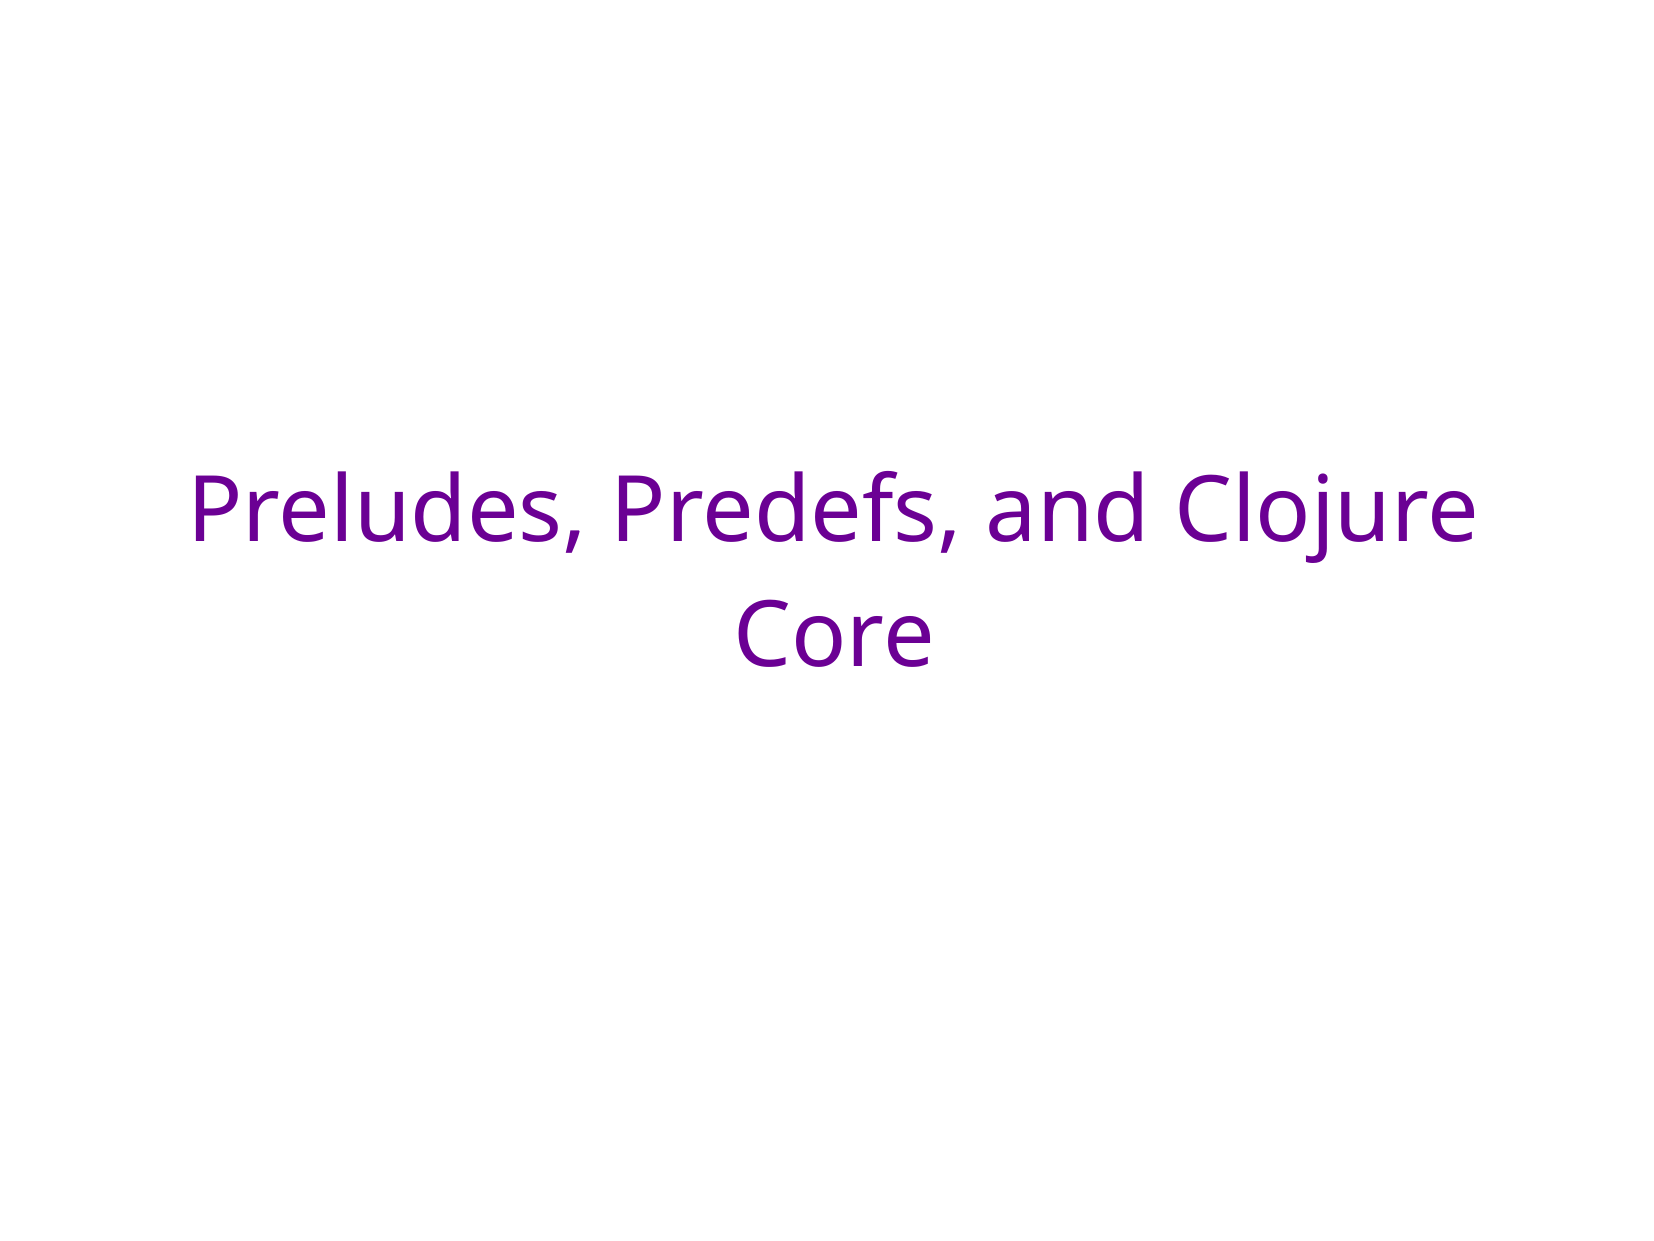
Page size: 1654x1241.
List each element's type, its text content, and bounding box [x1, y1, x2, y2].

title Preludes, Predefs, and Clojure Core [90, 456, 1579, 682]
